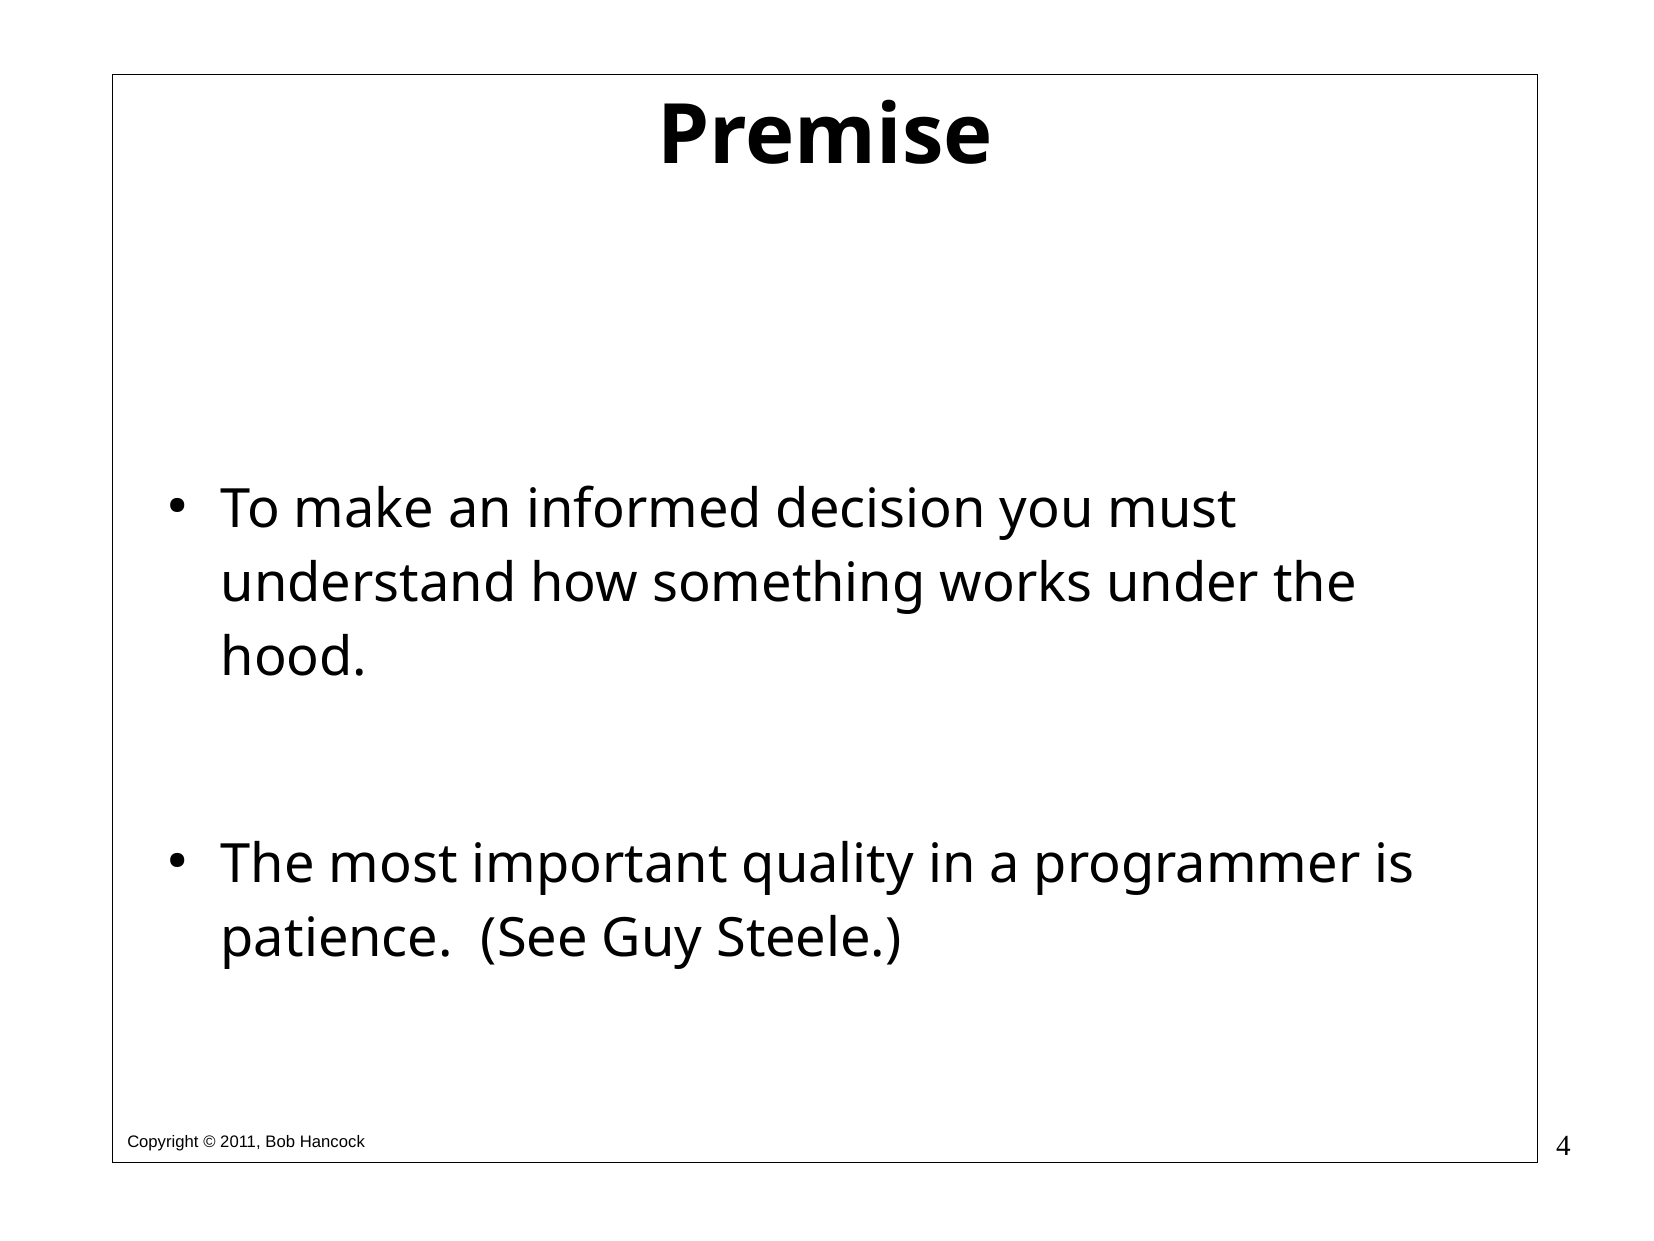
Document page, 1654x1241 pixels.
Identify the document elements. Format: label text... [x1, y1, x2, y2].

text_box Copyright © 2011, Bob Hancock [112, 1125, 381, 1159]
title Premise [112, 75, 1538, 188]
list To make an informed decision you must understand how something works under the hood. The most important quality in a programmer is patience. (See Guy Steele.) [150, 262, 1501, 1126]
